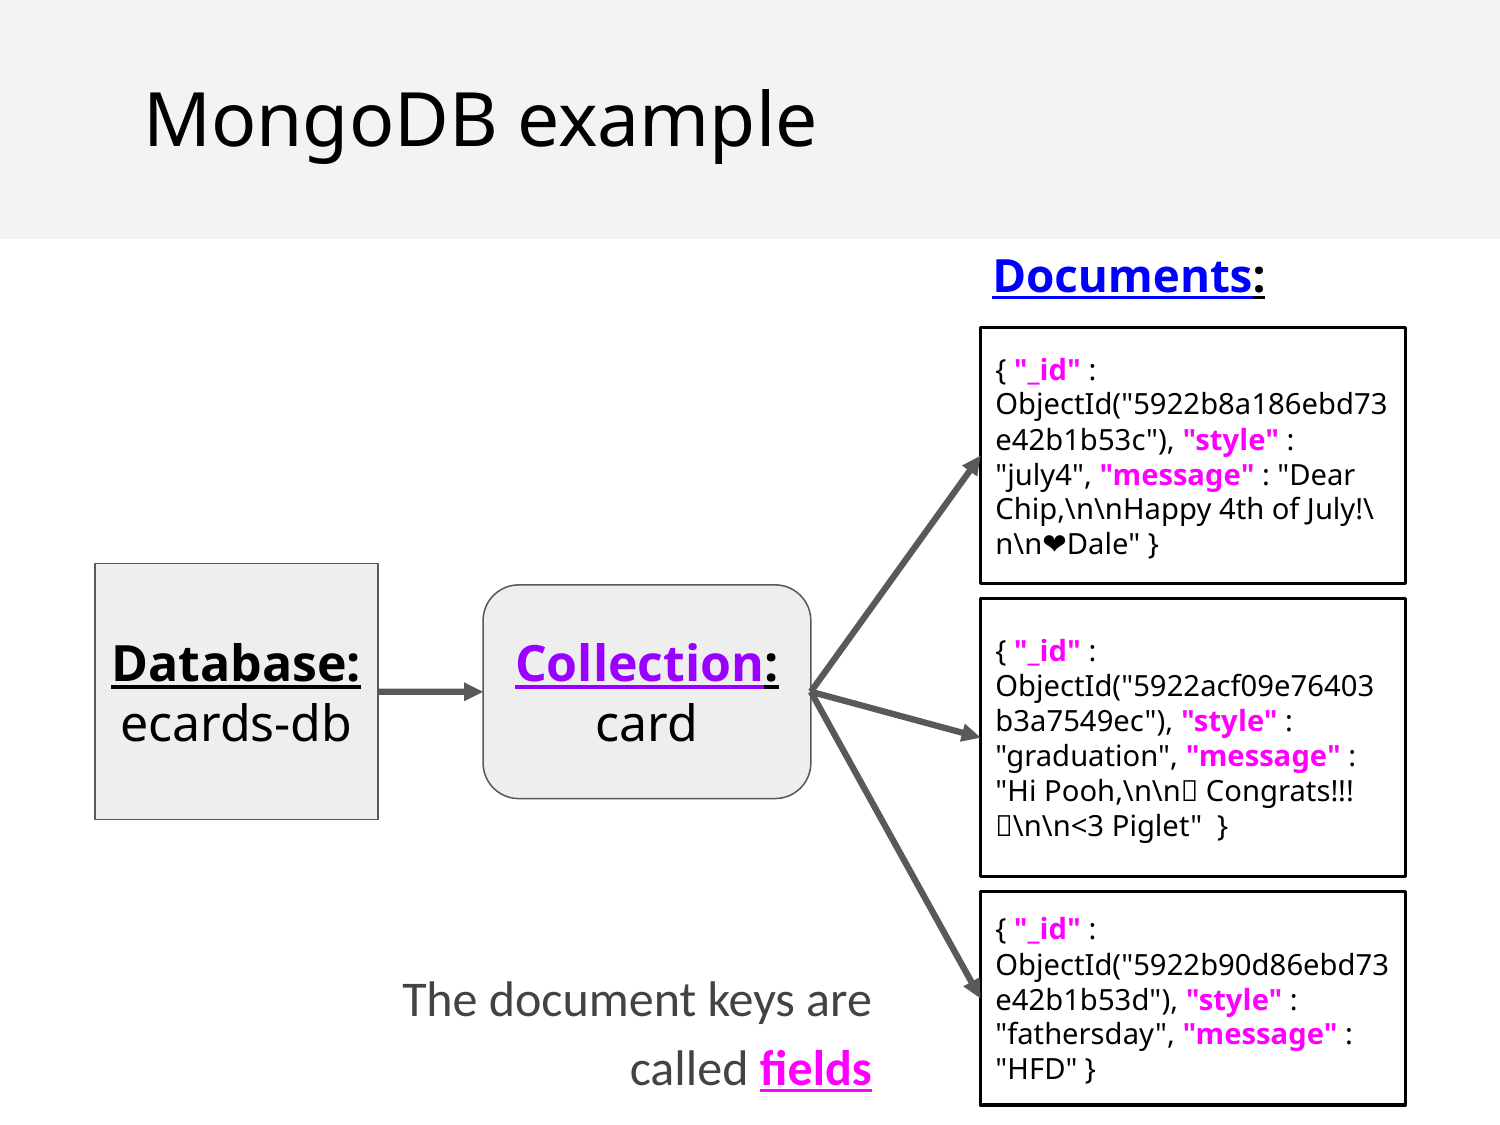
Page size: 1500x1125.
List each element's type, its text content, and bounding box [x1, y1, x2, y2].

text_box { "_id" : ObjectId("5922acf09e76403b3a7549ec"), "style" : "graduation", "message" : "Hi Pooh,\n\n🎉 Congrats!!! 🎉\n\n<3 Piglet" } [980, 598, 1406, 877]
text_box { "_id" : ObjectId("5922b90d86ebd73e42b1b53d"), "style" : "fathersday", "message" : "HFD" } [980, 891, 1406, 1106]
list The document keys are called fields [377, 942, 888, 1055]
text_box Collection: card [483, 584, 811, 799]
text_box { "_id" : ObjectId("5922b8a186ebd73e42b1b53c"), "style" : "july4", "message" : "Dear Chip,\n\nHappy 4th of July!\n\n❤️Dale" } [980, 327, 1406, 584]
text_box Database: ecards-db [94, 563, 378, 820]
title MongoDB example [128, 56, 1372, 183]
text_box Documents: [965, 167, 1293, 381]
